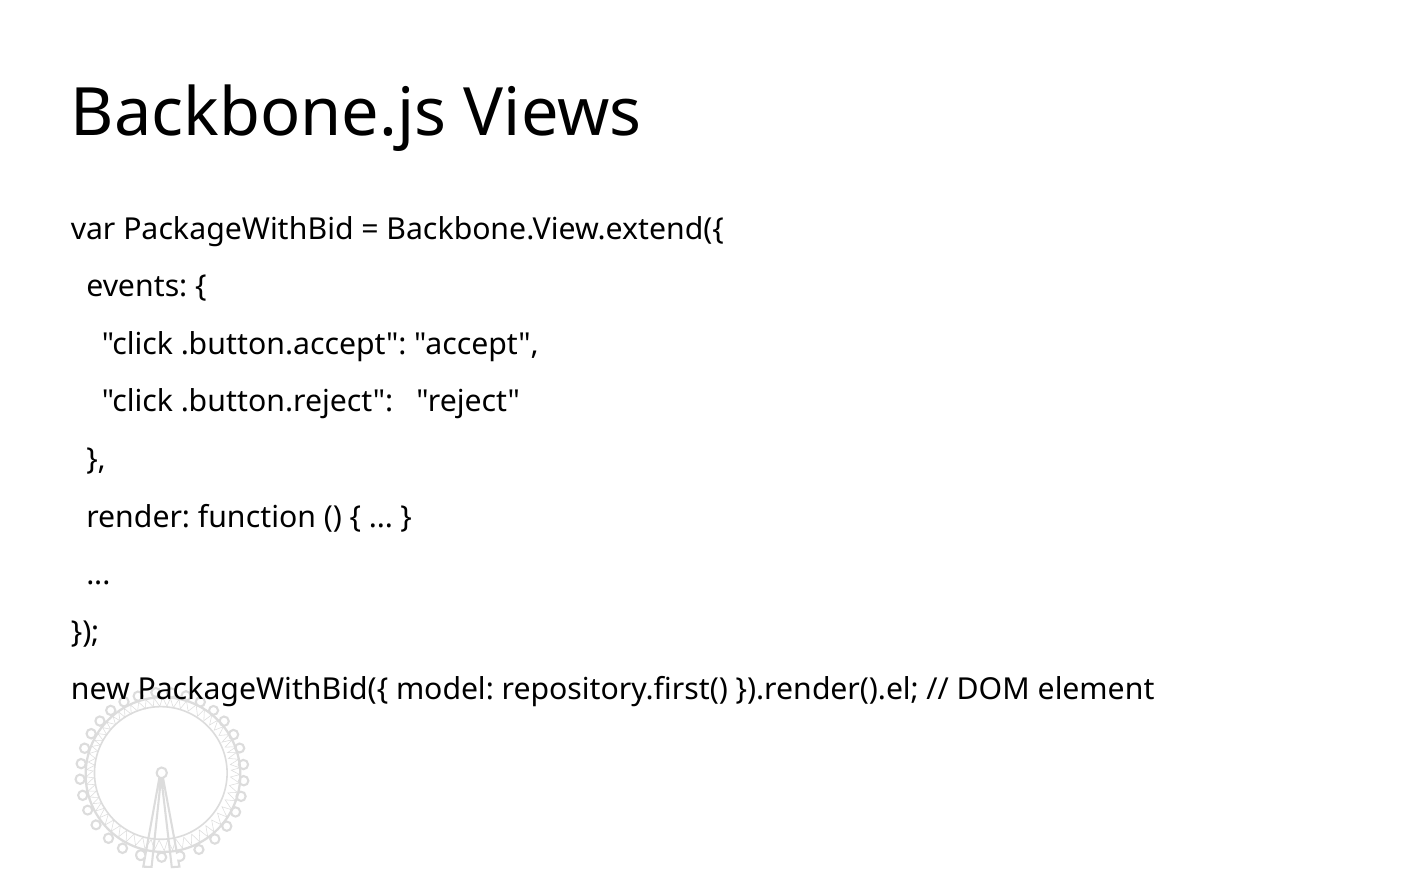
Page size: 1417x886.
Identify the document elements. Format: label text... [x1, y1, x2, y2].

title Backbone.js Views [70, 35, 1346, 184]
list var PackageWithBid = Backbone.View.extend({ events: { "click .button.accept": "accept", "click .button.reject": "reject" }, render: function () { ... } ... }); new PackageWithBid({ model: repository.first() }).render().el; // DOM element [70, 207, 1318, 721]
